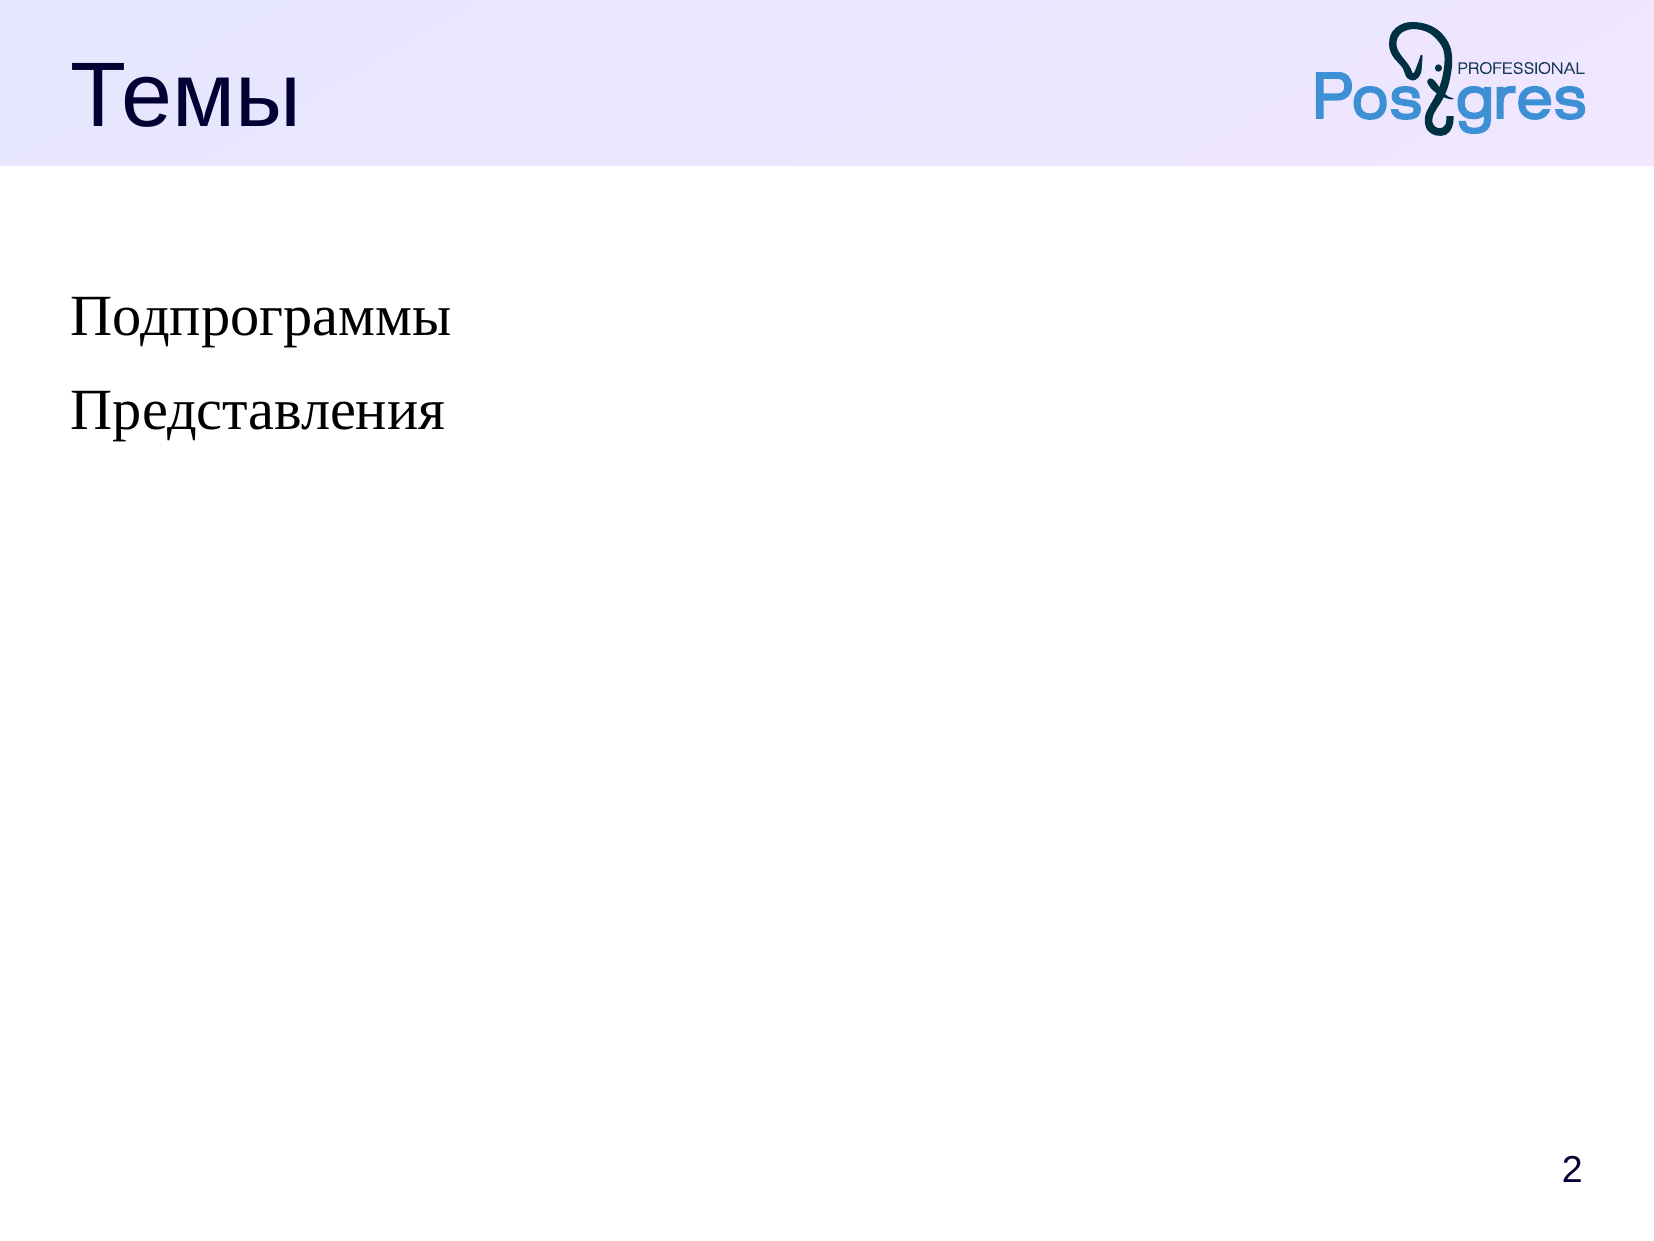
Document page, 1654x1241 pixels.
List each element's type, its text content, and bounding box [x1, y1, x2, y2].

list Подпрограммы Представления [70, 283, 1583, 1134]
title Темы [70, 43, 1241, 147]
